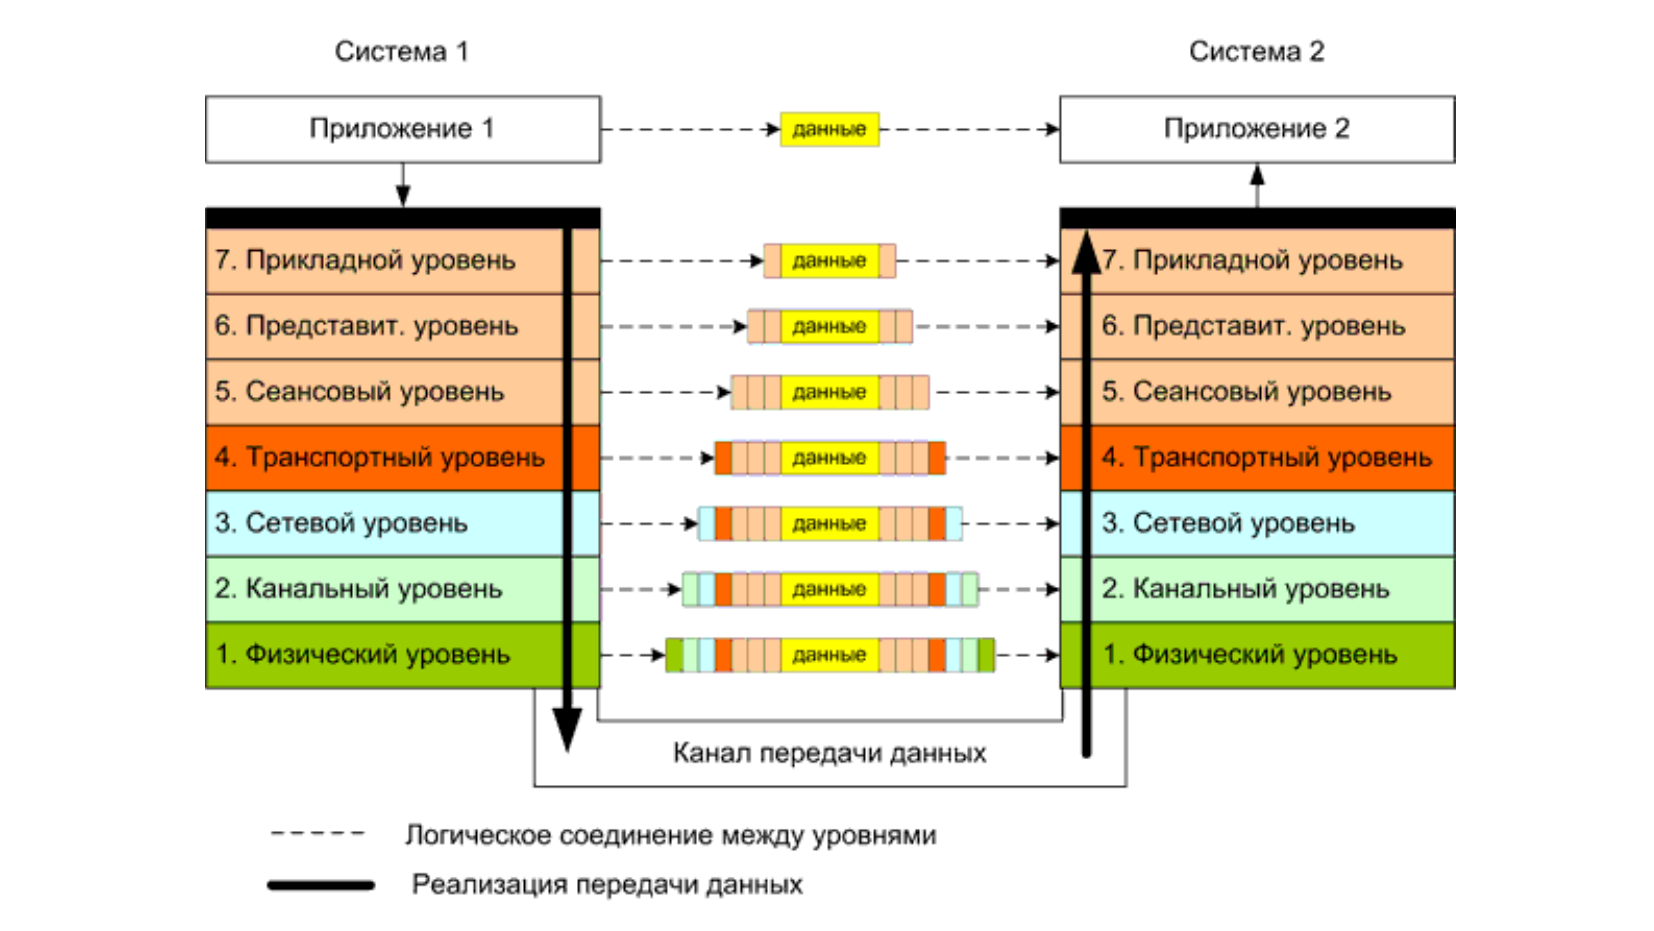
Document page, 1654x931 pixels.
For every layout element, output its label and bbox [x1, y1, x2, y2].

picture [205, 31, 1456, 903]
